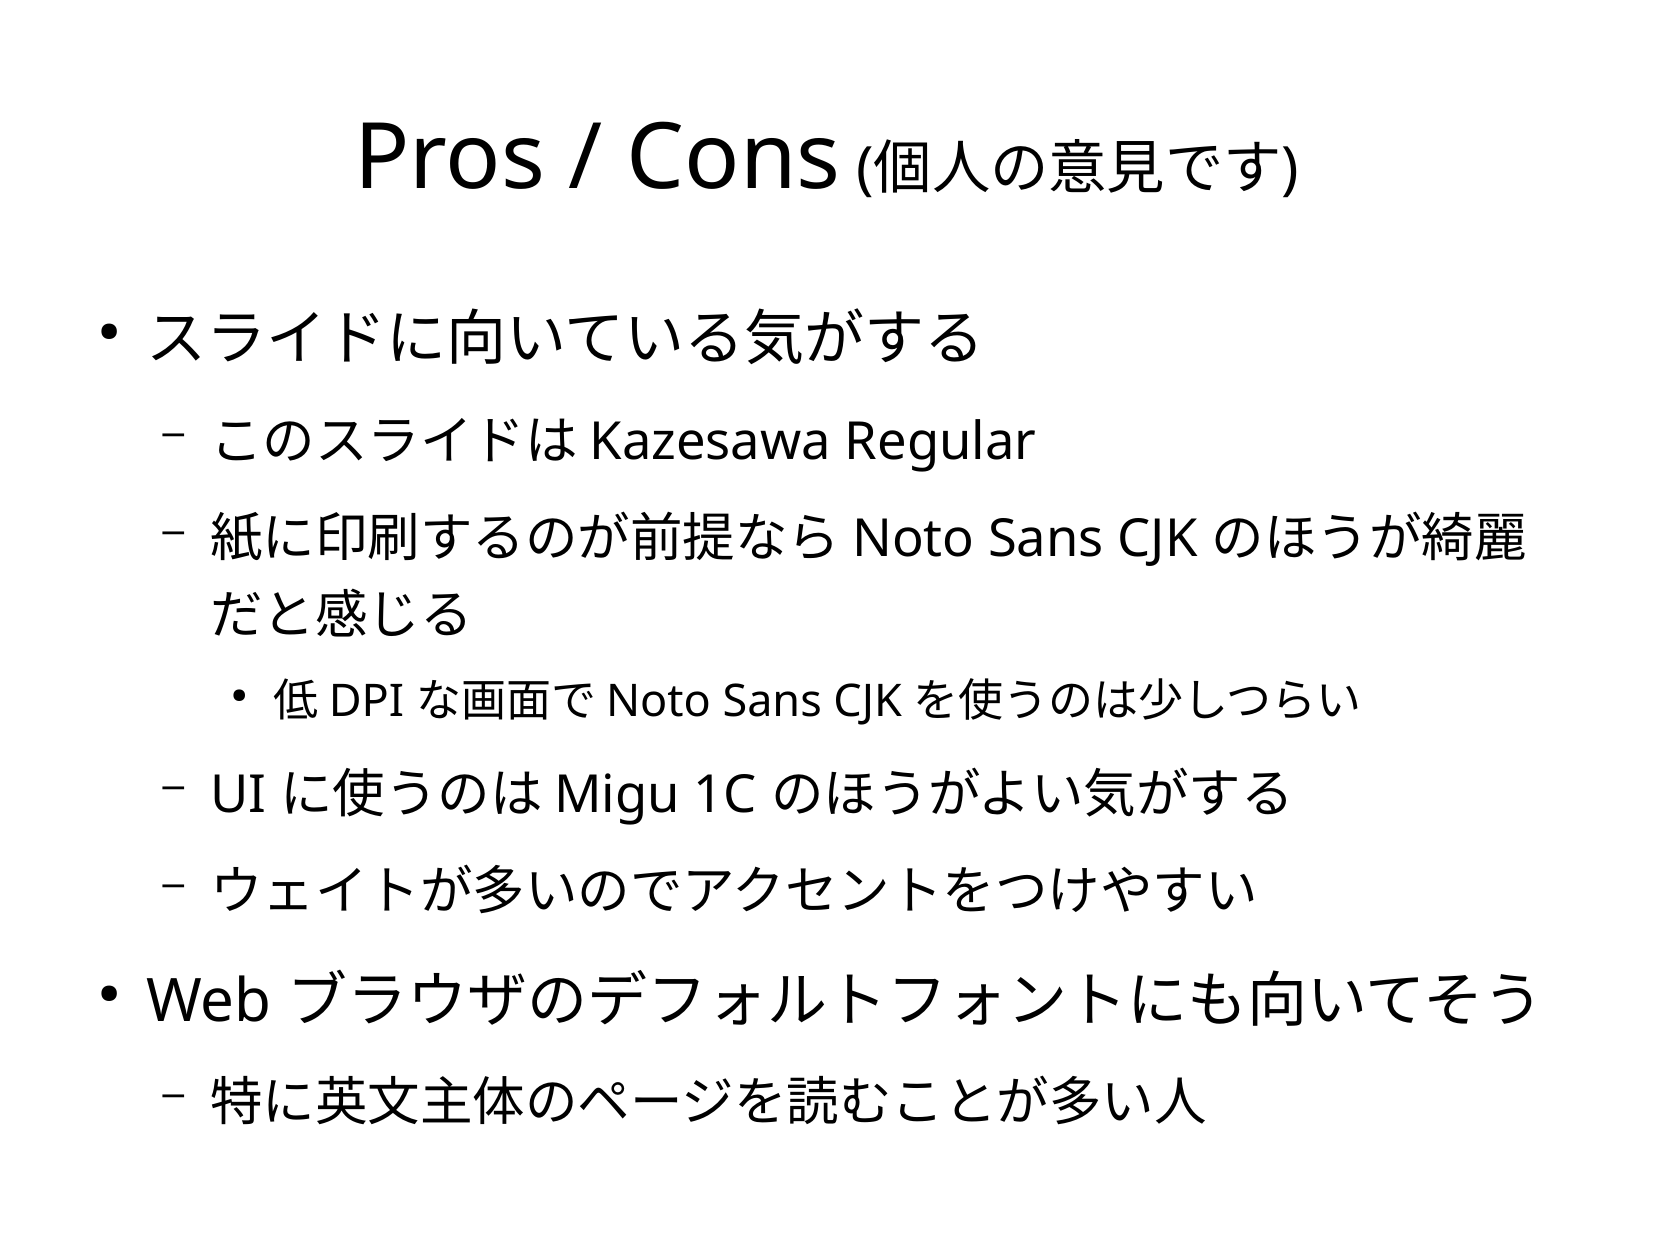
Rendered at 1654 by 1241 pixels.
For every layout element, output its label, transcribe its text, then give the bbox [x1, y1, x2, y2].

title Pros / Cons (個人の意見です) [82, 49, 1571, 257]
list スライドに向いている気がする このスライドは Kazesawa Regular 紙に印刷するのが前提なら Noto Sans CJK のほうが綺麗 だと感じる 低 DPI な画面で Noto Sans CJK を使うのは少しつらい UI に使うのは Migu 1C のほうがよい気がする ウェイトが多いのでアクセントをつけやすい Web ブラウザのデフォルトフォントにも向いてそう 特に英文主体のページを読むことが多い人 [82, 290, 1571, 1146]
